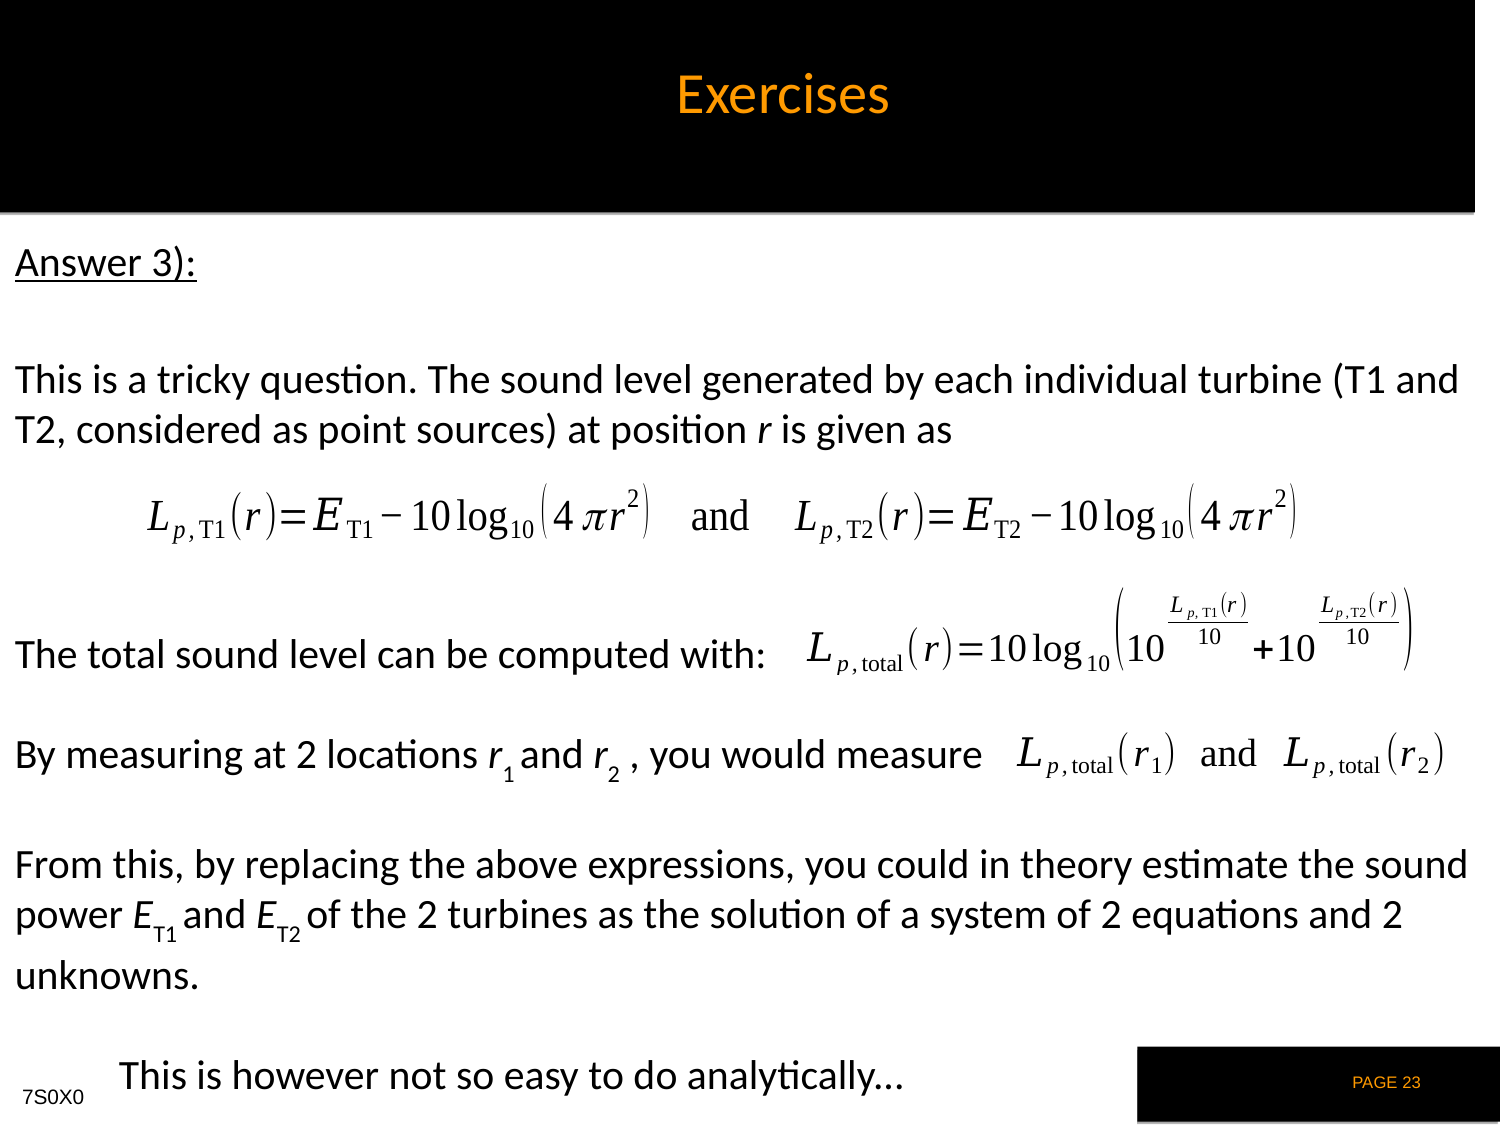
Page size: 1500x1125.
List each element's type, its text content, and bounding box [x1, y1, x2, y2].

text_box 7S0X0 [22, 1080, 613, 1112]
chart [135, 479, 1309, 545]
chart [795, 585, 1424, 676]
text_box [0, 0, 1475, 213]
text_box Exercises [125, 48, 1442, 200]
text_box PAGE 23 [1352, 1066, 1453, 1098]
list Answer 3): This is a tricky question. The sound level generated by each individual turbine (T1 and T2, considered as point sources) at position r is given as The total sound level can be computed with: By measuring at 2 locations r1 and r2 , you would measure From this, by replacing the above expressions, you could in theory estimate the sound power ET1 and ET2 of the 2 turbines as the solution of a system of 2 equations and 2 unknowns. This is however not so easy to do analytically... [0, 227, 1500, 499]
text_box [1137, 1046, 1500, 1122]
chart [1005, 729, 1455, 781]
